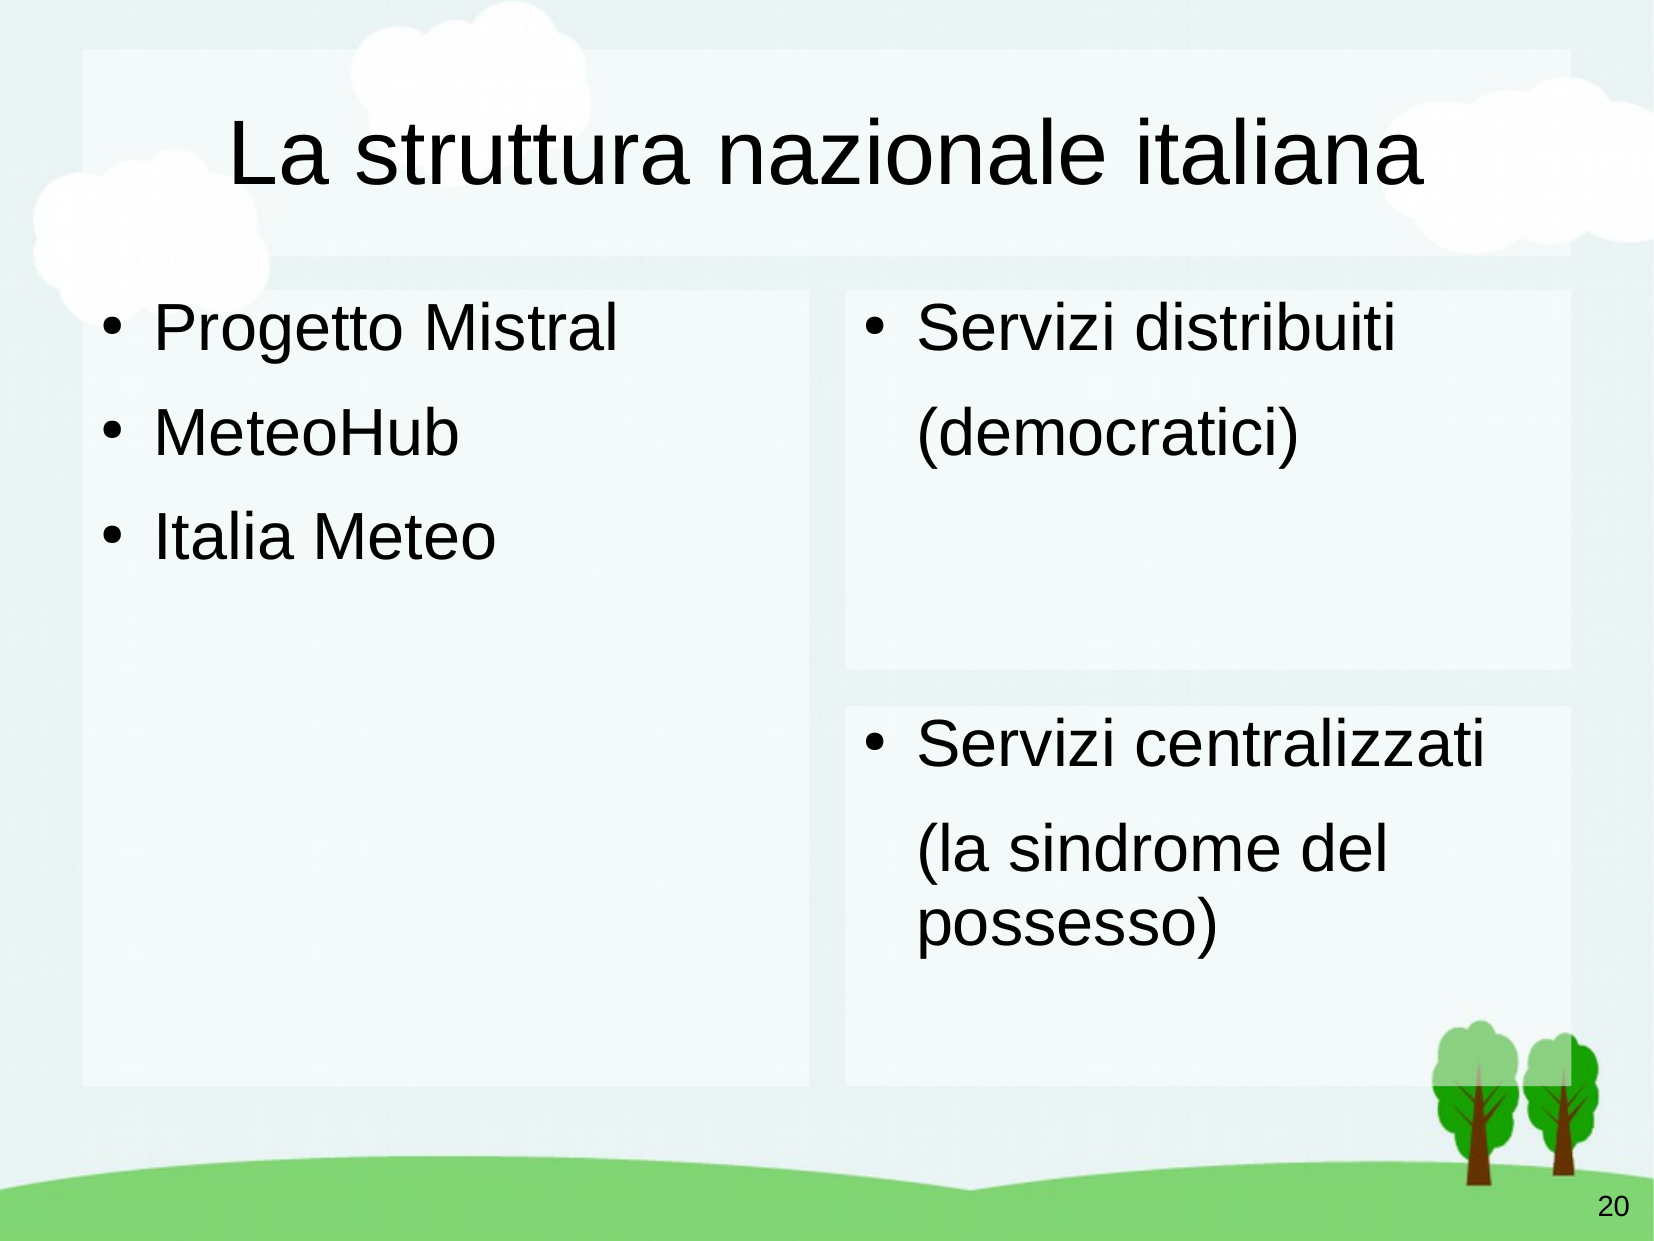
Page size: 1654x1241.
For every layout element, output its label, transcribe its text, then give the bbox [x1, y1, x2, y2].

list Servizi distribuiti (democratici) [845, 290, 1572, 671]
title La struttura nazionale italiana [82, 49, 1571, 257]
list Servizi centralizzati (la sindrome del possesso) [845, 706, 1572, 1087]
picture [0, 0, 1654, 1241]
list Progetto Mistral MeteoHub Italia Meteo [82, 290, 809, 1087]
